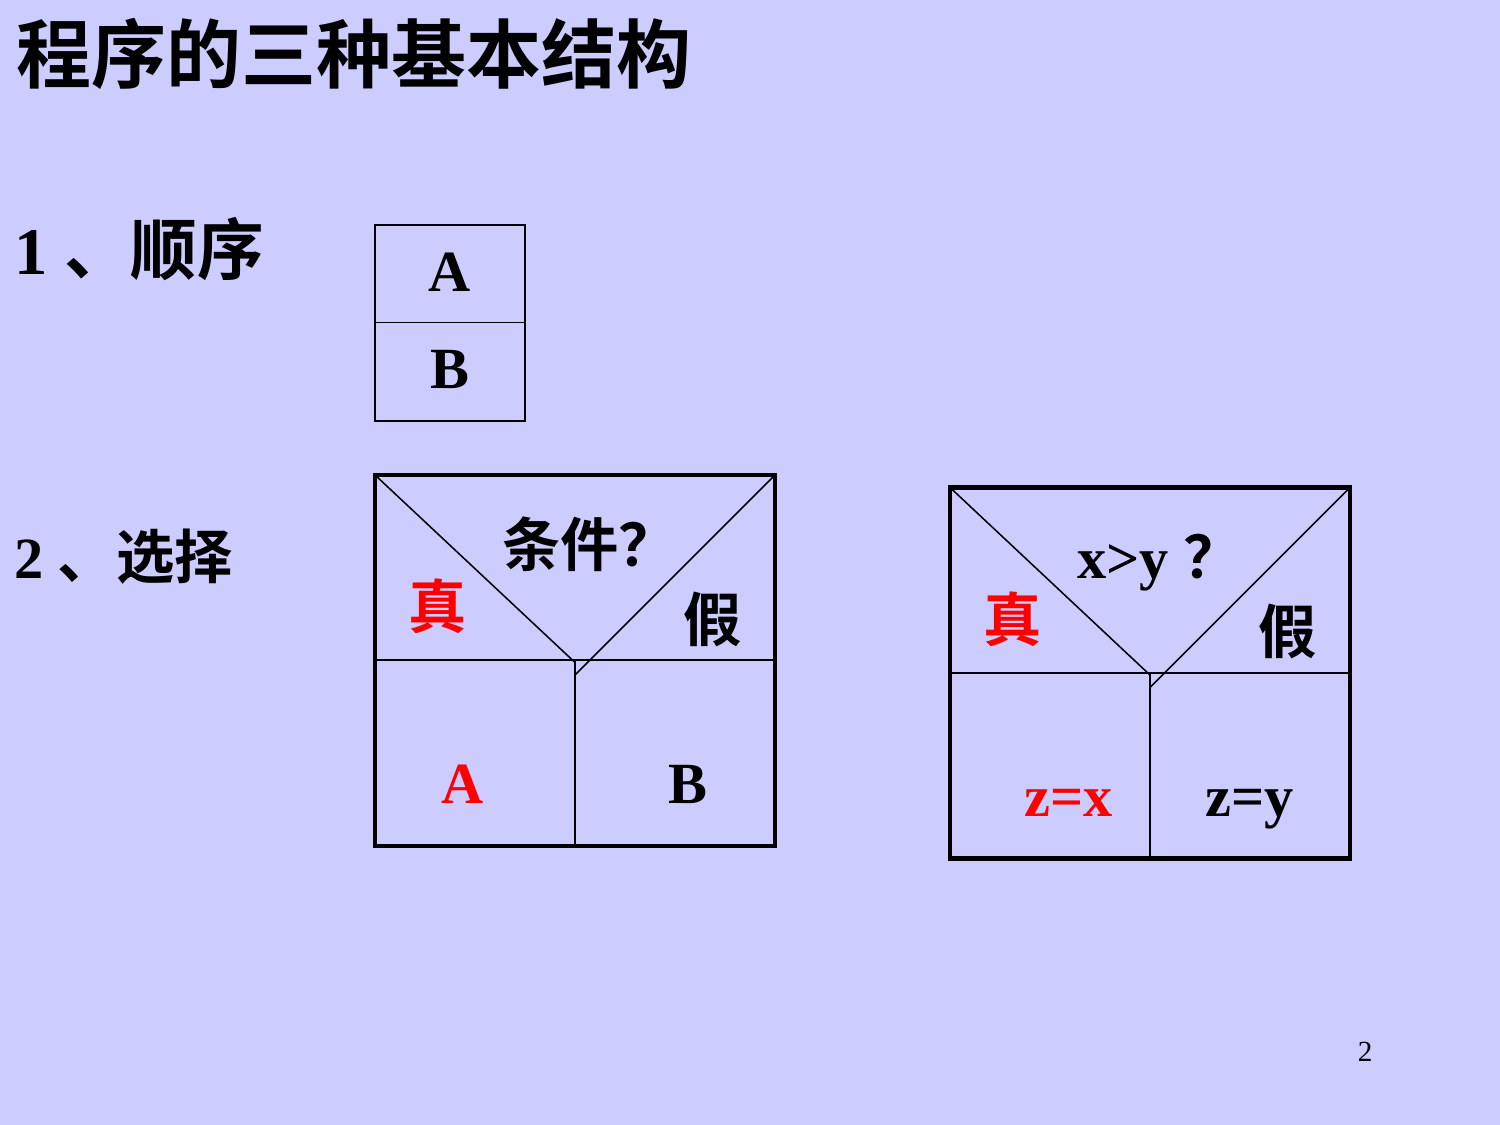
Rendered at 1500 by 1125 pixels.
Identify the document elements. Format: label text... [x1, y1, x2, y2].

text_box x>y？ [1062, 512, 1317, 598]
text_box z=x [987, 750, 1150, 836]
text_box 真 [962, 575, 1063, 661]
table_header A [376, 226, 524, 322]
text_box 真 [387, 562, 488, 648]
text_box B [637, 737, 738, 823]
text_box A [412, 737, 513, 823]
text_box z=y [1187, 750, 1313, 836]
text_box 条件？ [487, 500, 751, 586]
text_box 程序的三种基本结构 [1, 0, 707, 106]
text_box 2、选择 [0, 512, 263, 598]
text_box 1、顺序 [0, 199, 313, 296]
text_box <编号> [1074, 1025, 1388, 1101]
text_box 假 [1237, 587, 1338, 673]
text_box 假 [662, 575, 763, 661]
table_cell B [376, 323, 524, 420]
